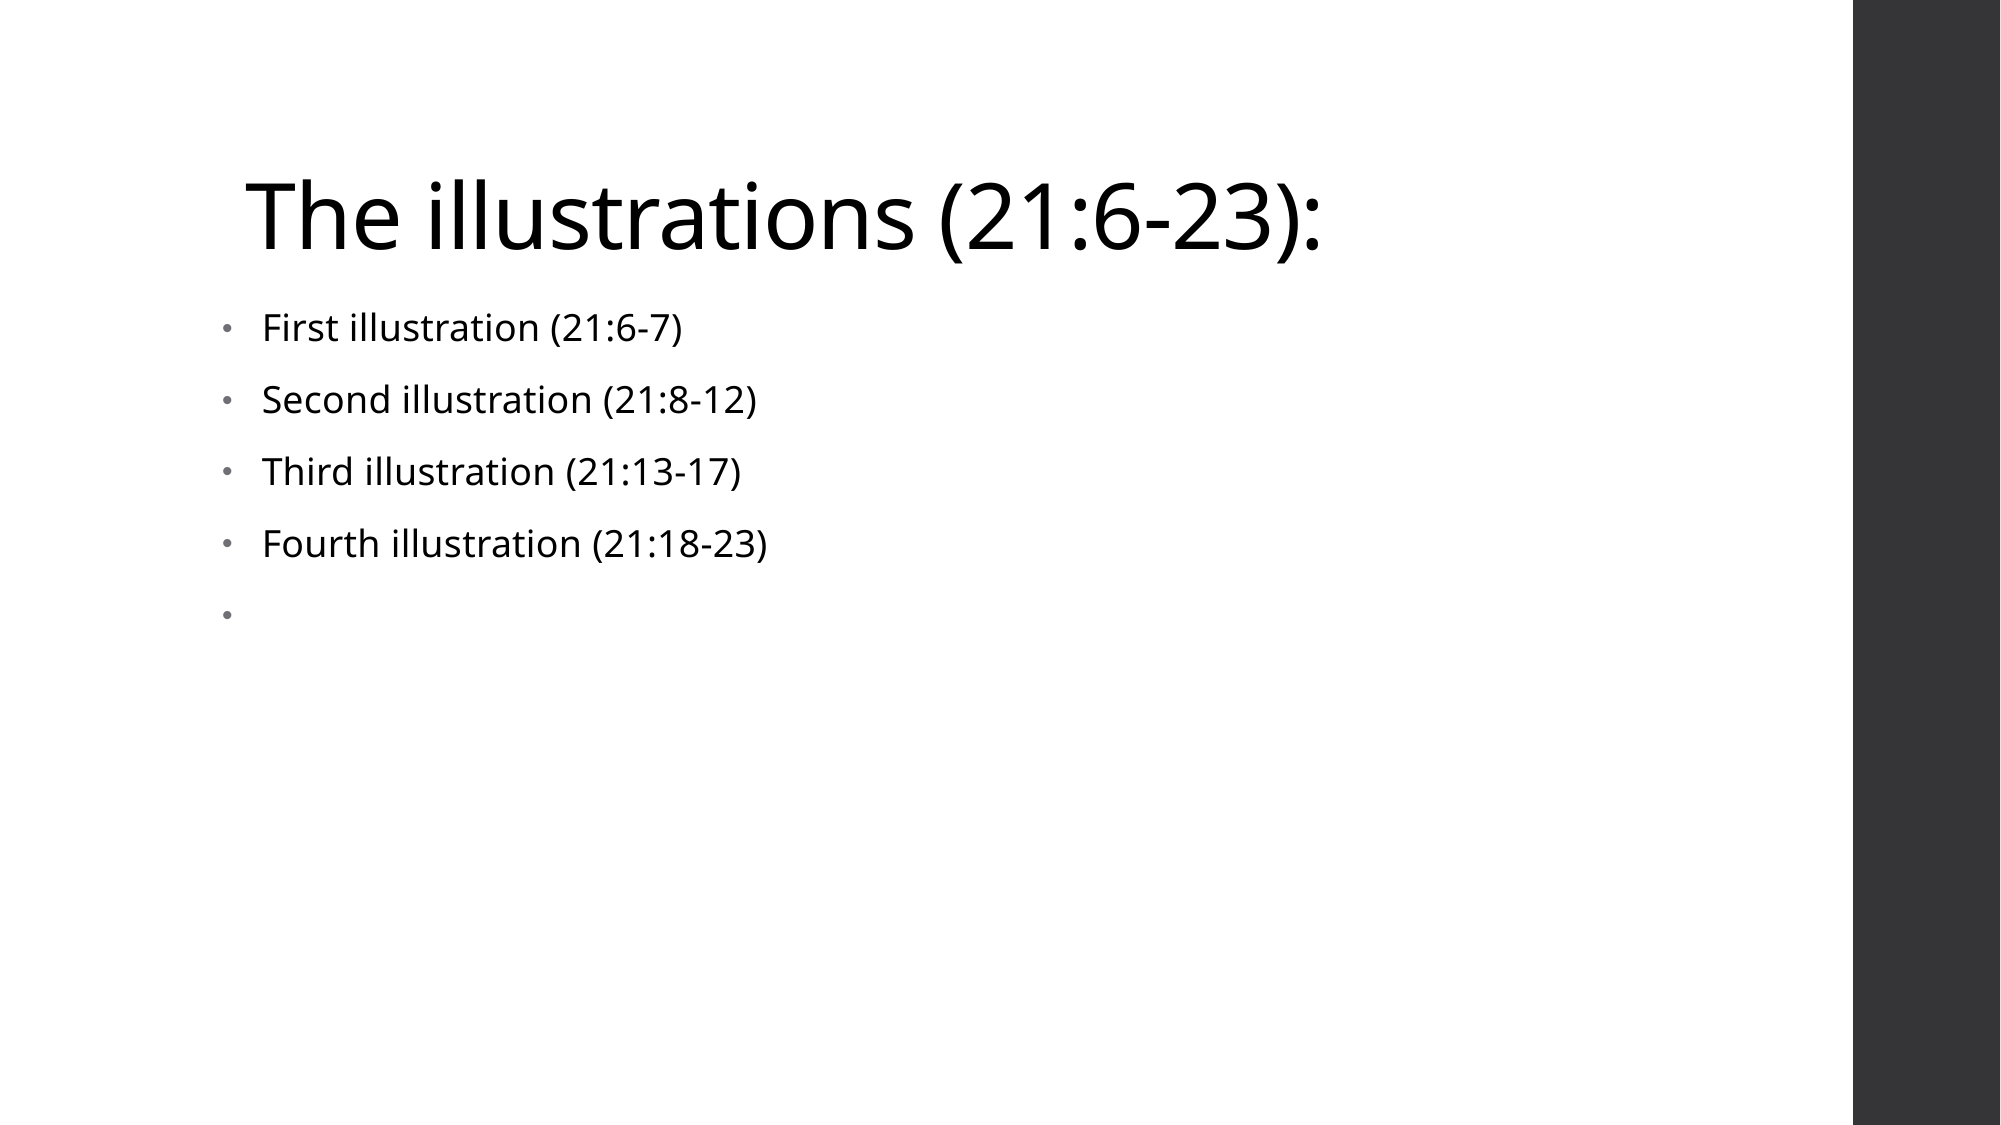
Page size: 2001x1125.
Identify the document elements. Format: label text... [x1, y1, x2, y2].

title The illustrations (21:6-23): [206, 60, 1797, 278]
list First illustration (21:6-7) Second illustration (21:8-12) Third illustration (21:13-17) Fourth illustration (21:18-23) [206, 299, 1617, 1014]
